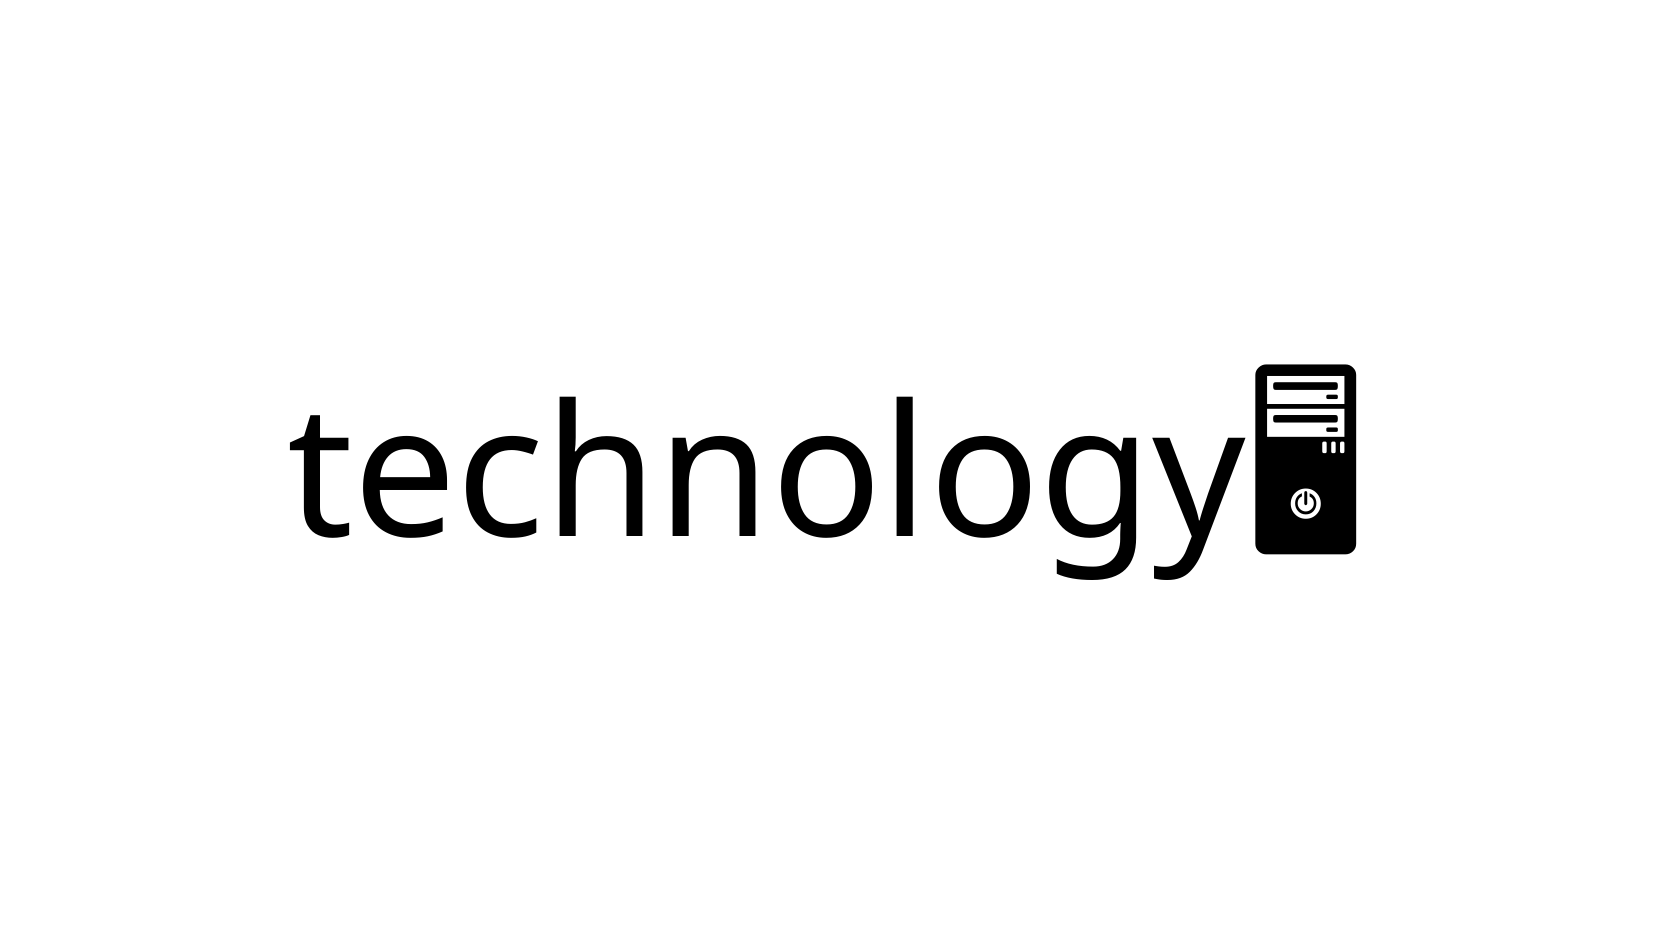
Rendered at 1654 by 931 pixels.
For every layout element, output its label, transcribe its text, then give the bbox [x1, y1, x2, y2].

title 🧑‍💻technology🖥 [82, 346, 1571, 585]
